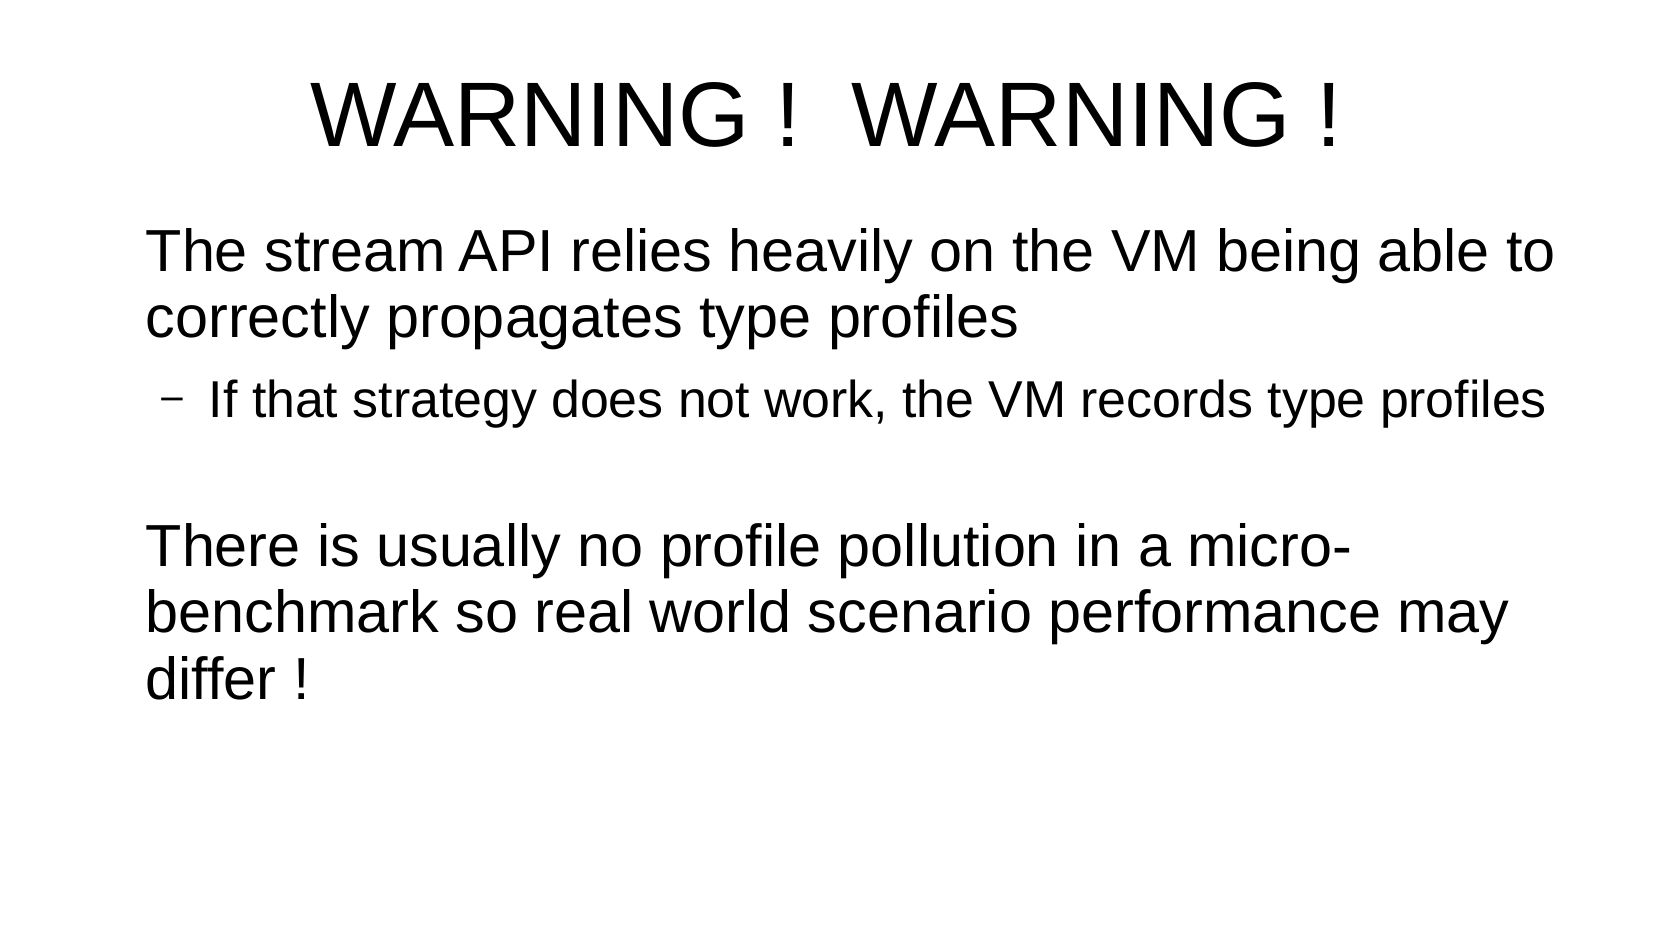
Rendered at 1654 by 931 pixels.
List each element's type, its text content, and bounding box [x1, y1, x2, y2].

list The stream API relies heavily on the VM being able to correctly propagates type profiles If that strategy does not work, the VM records type profiles There is usually no profile pollution in a micro-benchmark so real world scenario performance may differ ! [82, 217, 1571, 758]
title WARNING ! WARNING ! [82, 37, 1571, 193]
